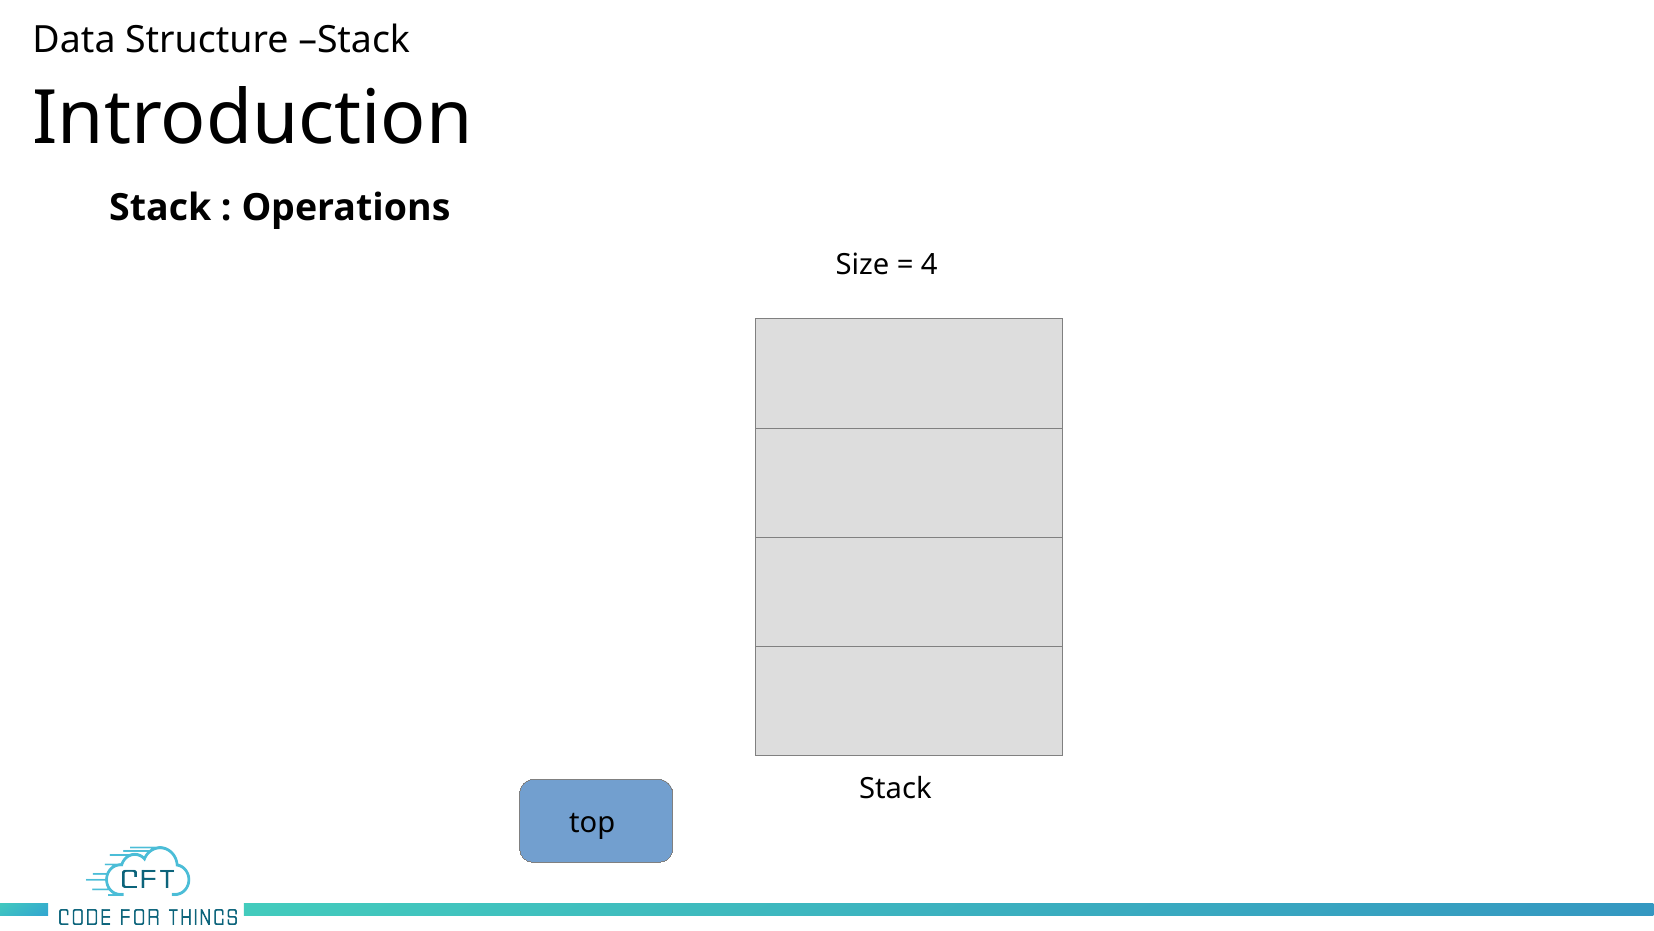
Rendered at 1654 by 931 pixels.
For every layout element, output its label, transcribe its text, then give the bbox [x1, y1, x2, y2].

text_box Size = 4 [820, 236, 1009, 286]
text_box Stack : Operations [23, 173, 615, 243]
text_box top [519, 779, 673, 863]
text_box Stack [844, 759, 956, 810]
text_box [755, 318, 1063, 756]
picture [59, 846, 237, 925]
title Data Structure –Stack Introduction [32, 12, 1184, 166]
